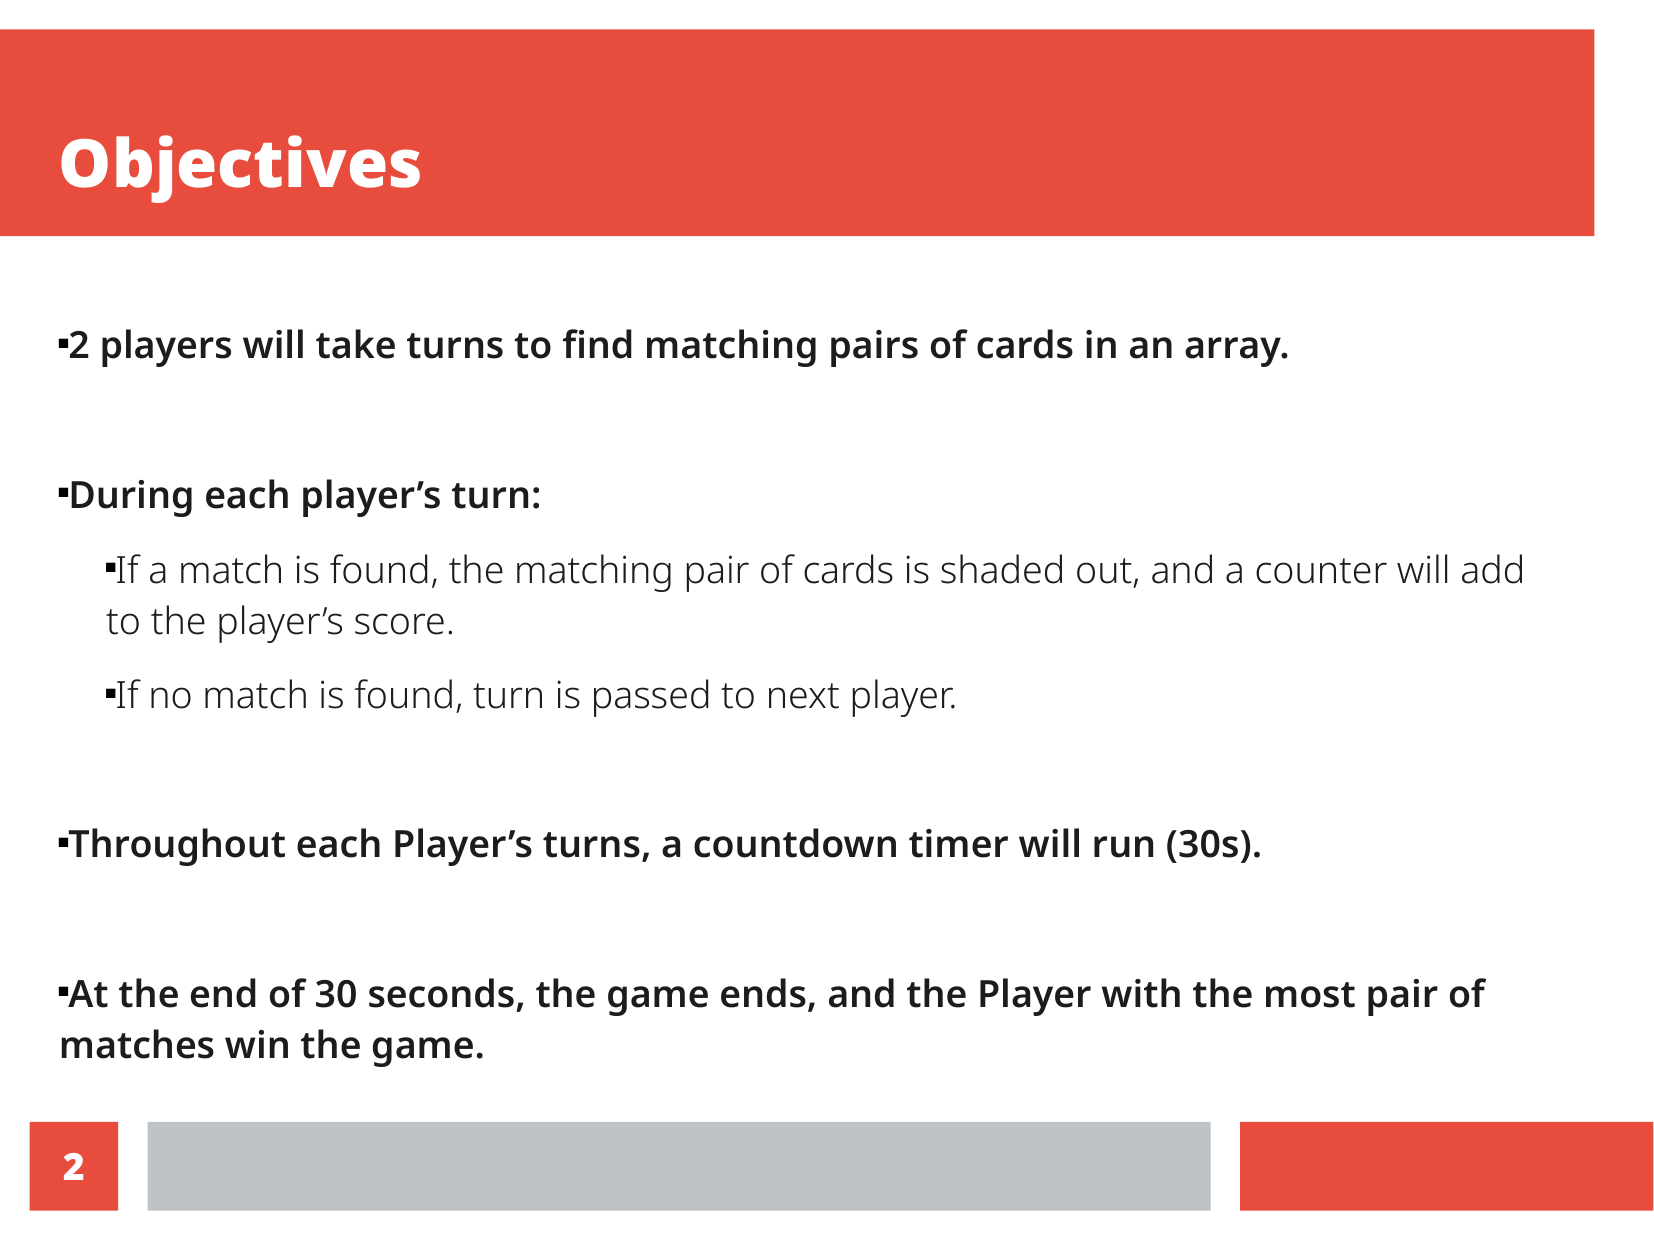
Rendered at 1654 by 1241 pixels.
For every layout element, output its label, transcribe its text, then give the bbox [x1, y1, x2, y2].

list 2 players will take turns to find matching pairs of cards in an array. During each player’s turn: If a match is found, the matching pair of cards is shaded out, and a counter will add to the player’s score. If no match is found, turn is passed to next player. Throughout each Player’s turns, a countdown timer will run (30s). At the end of 30 seconds, the game ends, and the Player with the most pair of matches win the game. [59, 318, 1565, 1087]
title Objectives [59, 58, 1595, 207]
